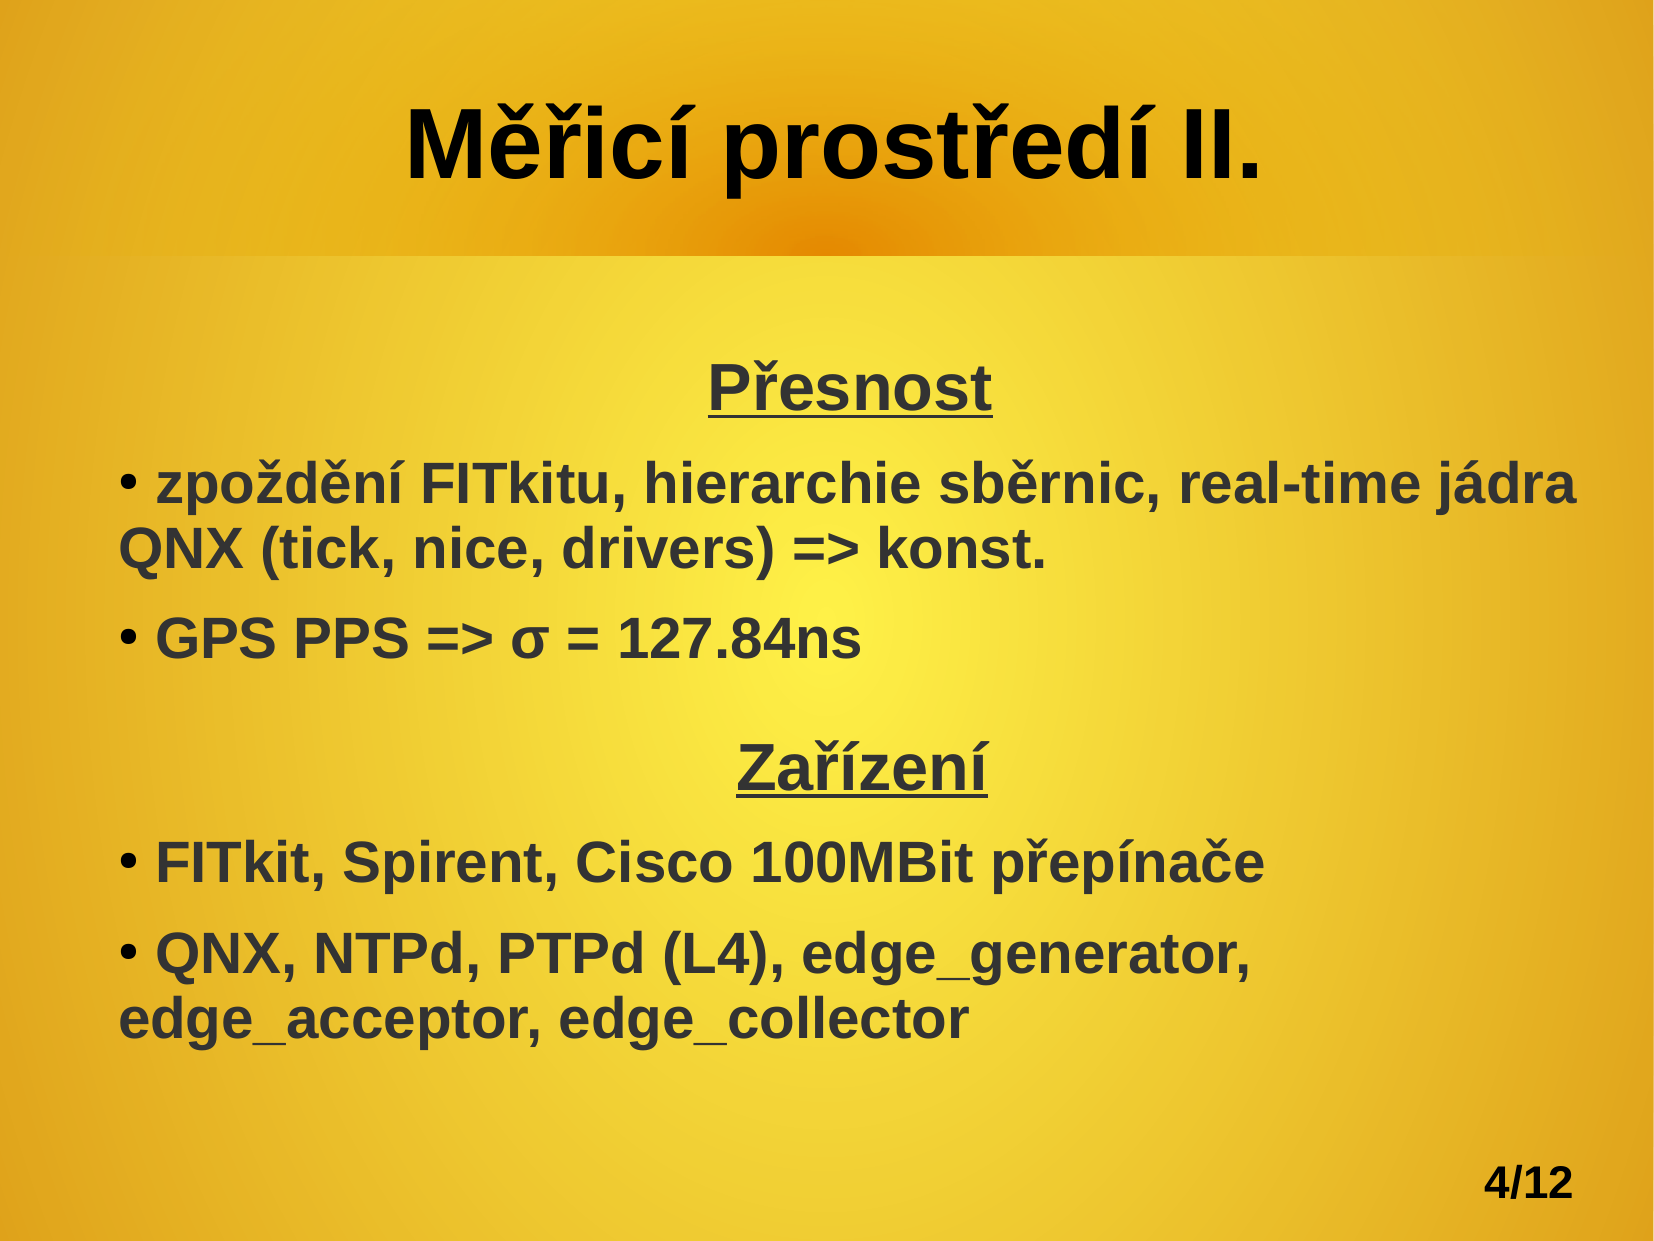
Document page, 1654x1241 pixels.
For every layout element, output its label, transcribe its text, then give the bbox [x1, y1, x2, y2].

text_box <číslo>/12 [1501, 1149, 1654, 1220]
list Přesnost zpoždění FITkitu, hierarchie sběrnic, real-time jádra QNX (tick, nice, drivers) => konst. GPS PPS => σ = 127.84ns Zařízení FITkit, Spirent, Cisco 100MBit přepínače QNX, NTPd, PTPd (L4), edge_generator, edge_acceptor, edge_collector [118, 312, 1583, 1176]
title Měřicí prostředí II. [90, 40, 1579, 248]
